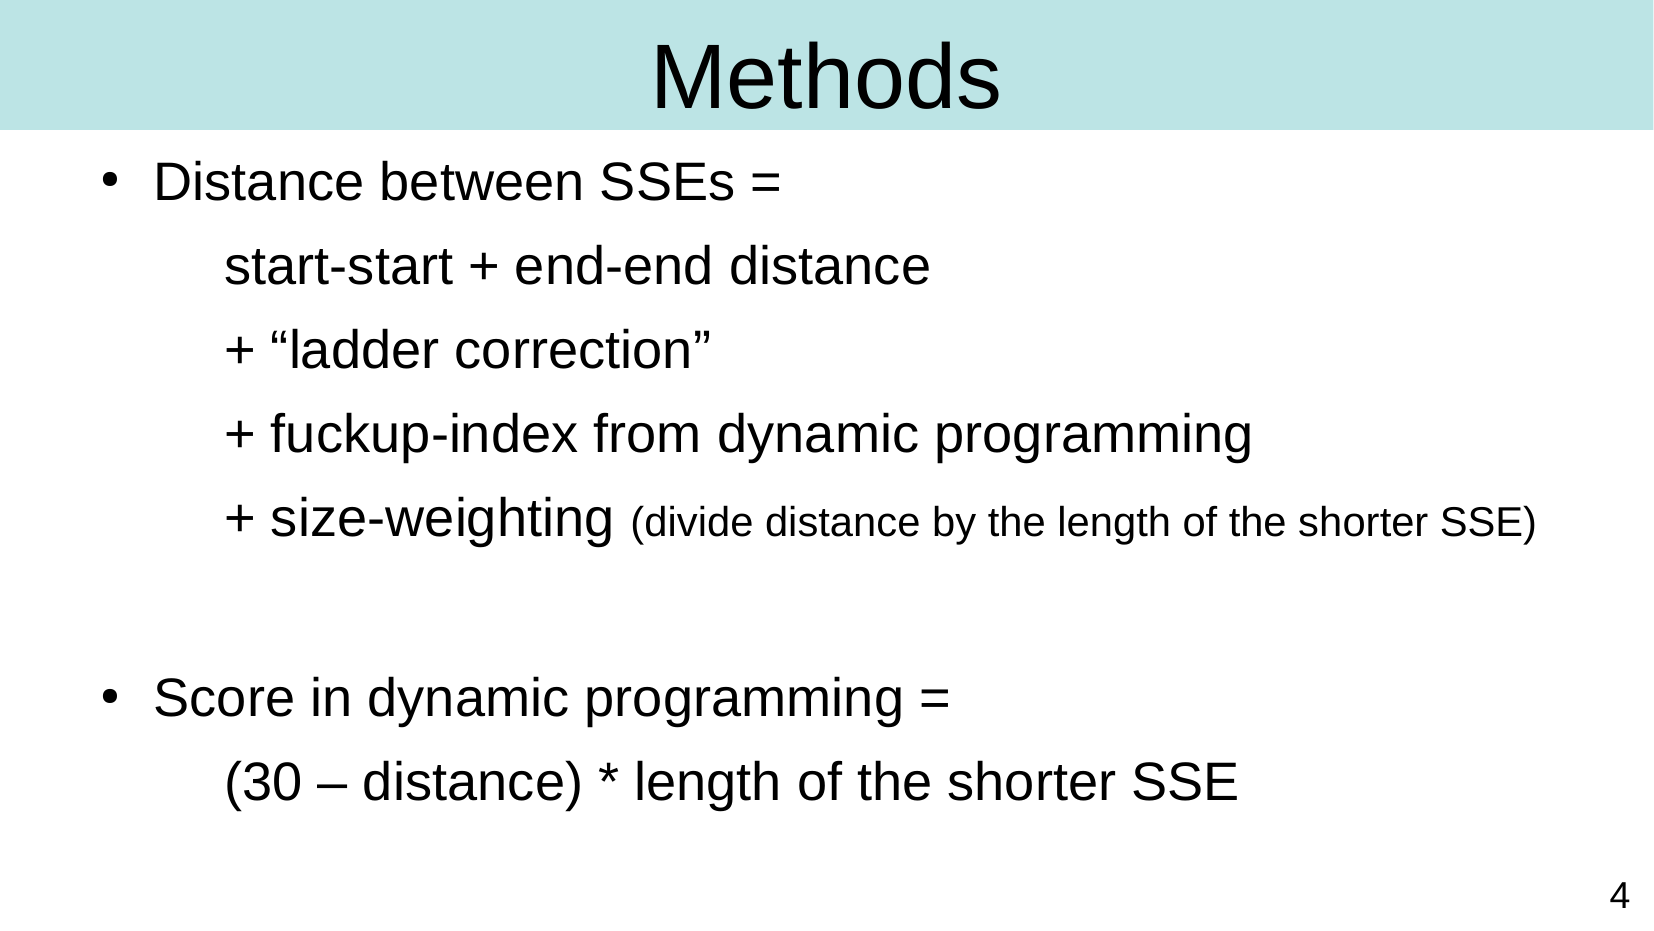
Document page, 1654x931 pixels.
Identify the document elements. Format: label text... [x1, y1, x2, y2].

title Methods [82, 11, 1571, 142]
list Distance between SSEs = start-start + end-end distance + “ladder correction” + fuckup-index from dynamic programming + size-weighting (divide distance by the length of the shorter SSE) Score in dynamic programming = (30 – distance) * length of the shorter SSE [82, 151, 1571, 928]
text_box [0, 0, 1654, 130]
text_box <number> [1444, 866, 1646, 924]
